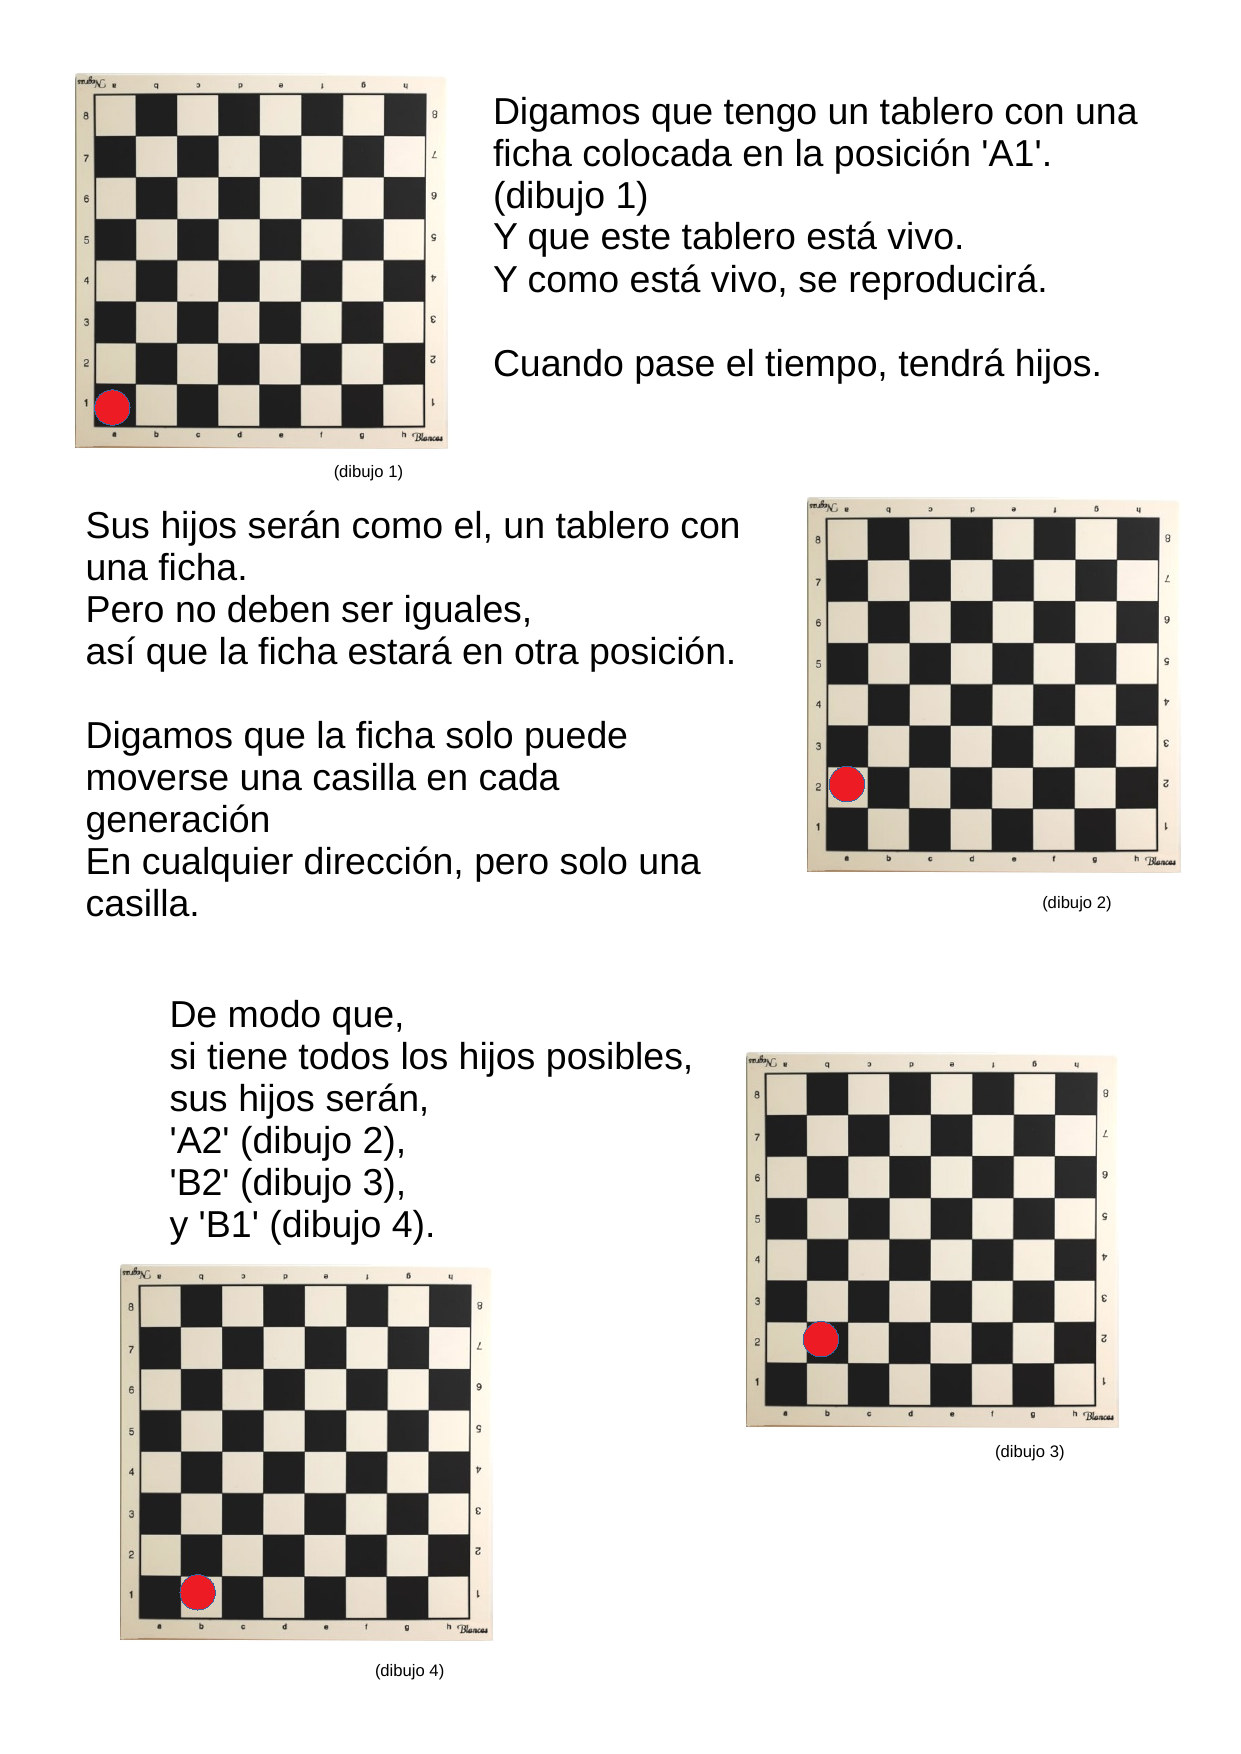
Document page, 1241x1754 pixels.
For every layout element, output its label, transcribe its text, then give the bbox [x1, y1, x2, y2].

picture [118, 1263, 494, 1641]
text_box [829, 766, 865, 802]
text_box (dibujo 4) [360, 1653, 460, 1688]
picture [805, 728, 1182, 873]
text_box De modo que, si tiene todos los hijos posibles, sus hijos serán, 'A2' (dibujo 2), 'B2' (dibujo 3), y 'B1' (dibujo 4). [154, 1016, 727, 1337]
text_box [94, 389, 131, 426]
text_box (dibujo 3) [980, 1435, 1080, 1469]
picture [73, 72, 449, 449]
text_box Sus hijos serán como el, un tablero con una ficha. Pero no deben ser iguales, así que la ficha estará en otra posición. Digamos que la ficha solo puede moverse una casilla en cada generación En cualquier dirección, pero solo una casilla. [70, 497, 759, 1016]
text_box (dibujo 2) [1027, 885, 1127, 920]
text_box Digamos que tengo un tablero con una ficha colocada en la posición 'A1'. (dibujo 1) Y que este tablero está vivo. Y como está vivo, se reproducirá. Cuando pase el tiempo, tendrá hijos. [478, 82, 1182, 728]
text_box (dibujo 1) [318, 454, 419, 489]
text_box [179, 1574, 216, 1611]
picture [744, 1051, 1120, 1428]
text_box [803, 1321, 839, 1357]
